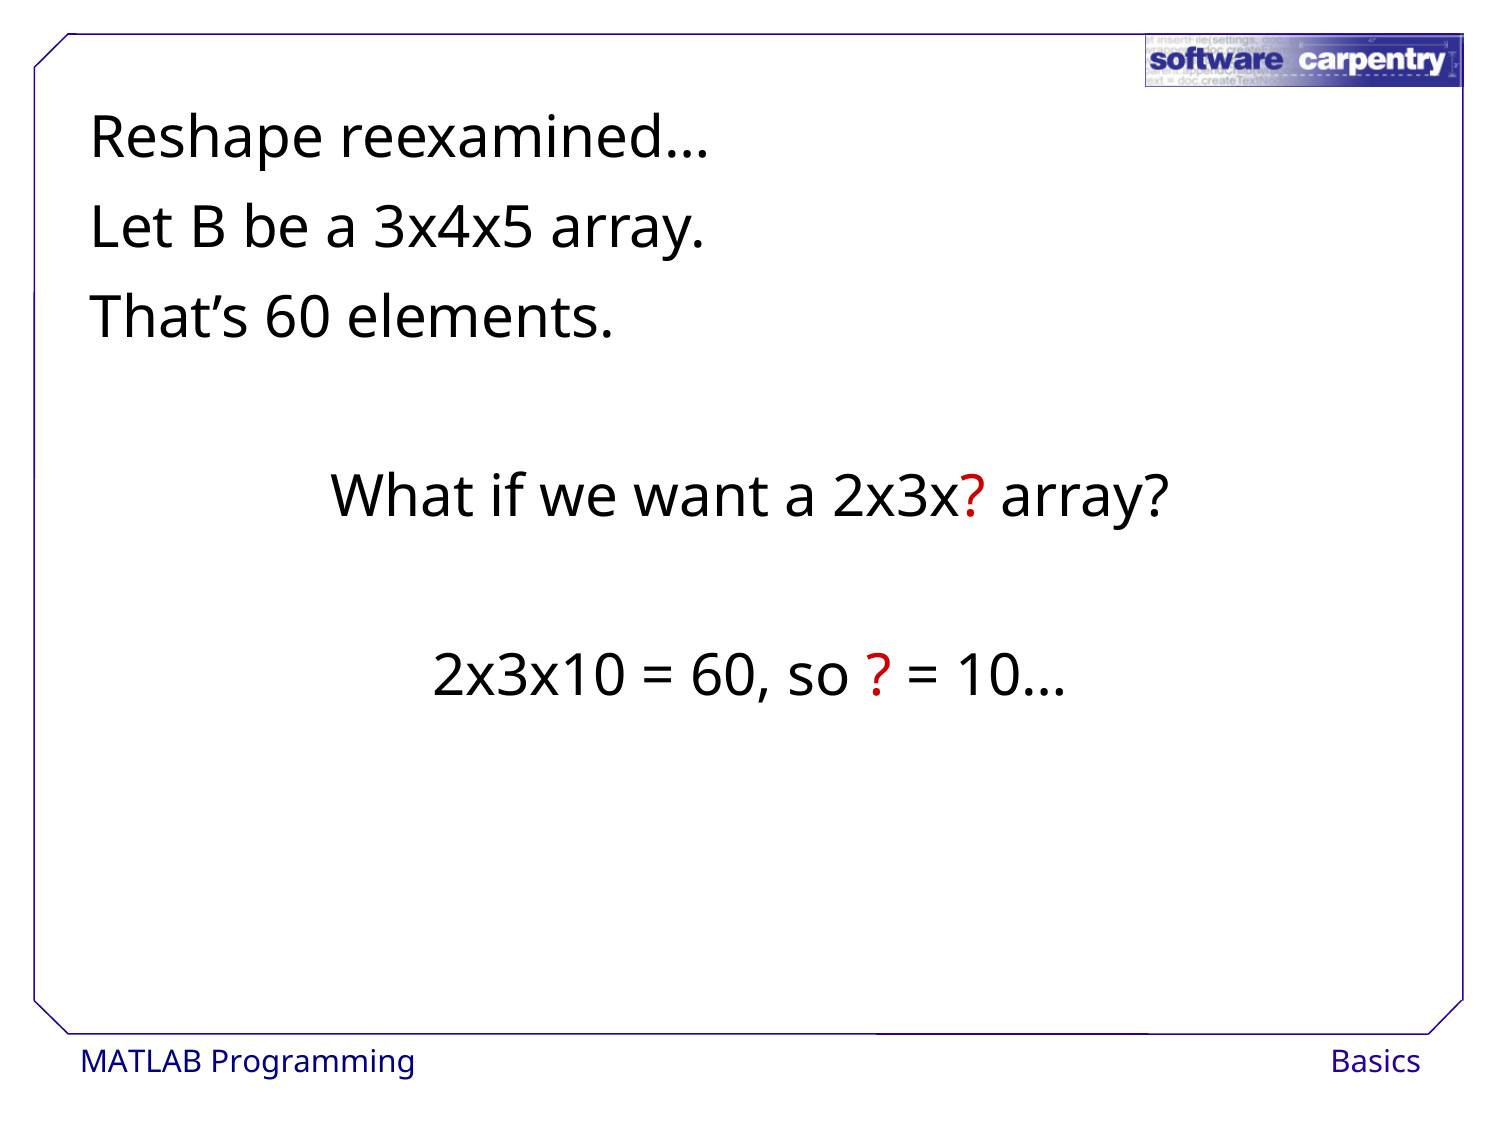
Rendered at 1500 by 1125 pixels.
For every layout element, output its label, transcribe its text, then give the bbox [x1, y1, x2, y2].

picture [1145, 33, 1464, 87]
list Reshape reexamined… Let B be a 3x4x5 array. That’s 60 elements. What if we want a 2x3x? array? 2x3x10 = 60, so ? = 10… [75, 99, 1426, 988]
